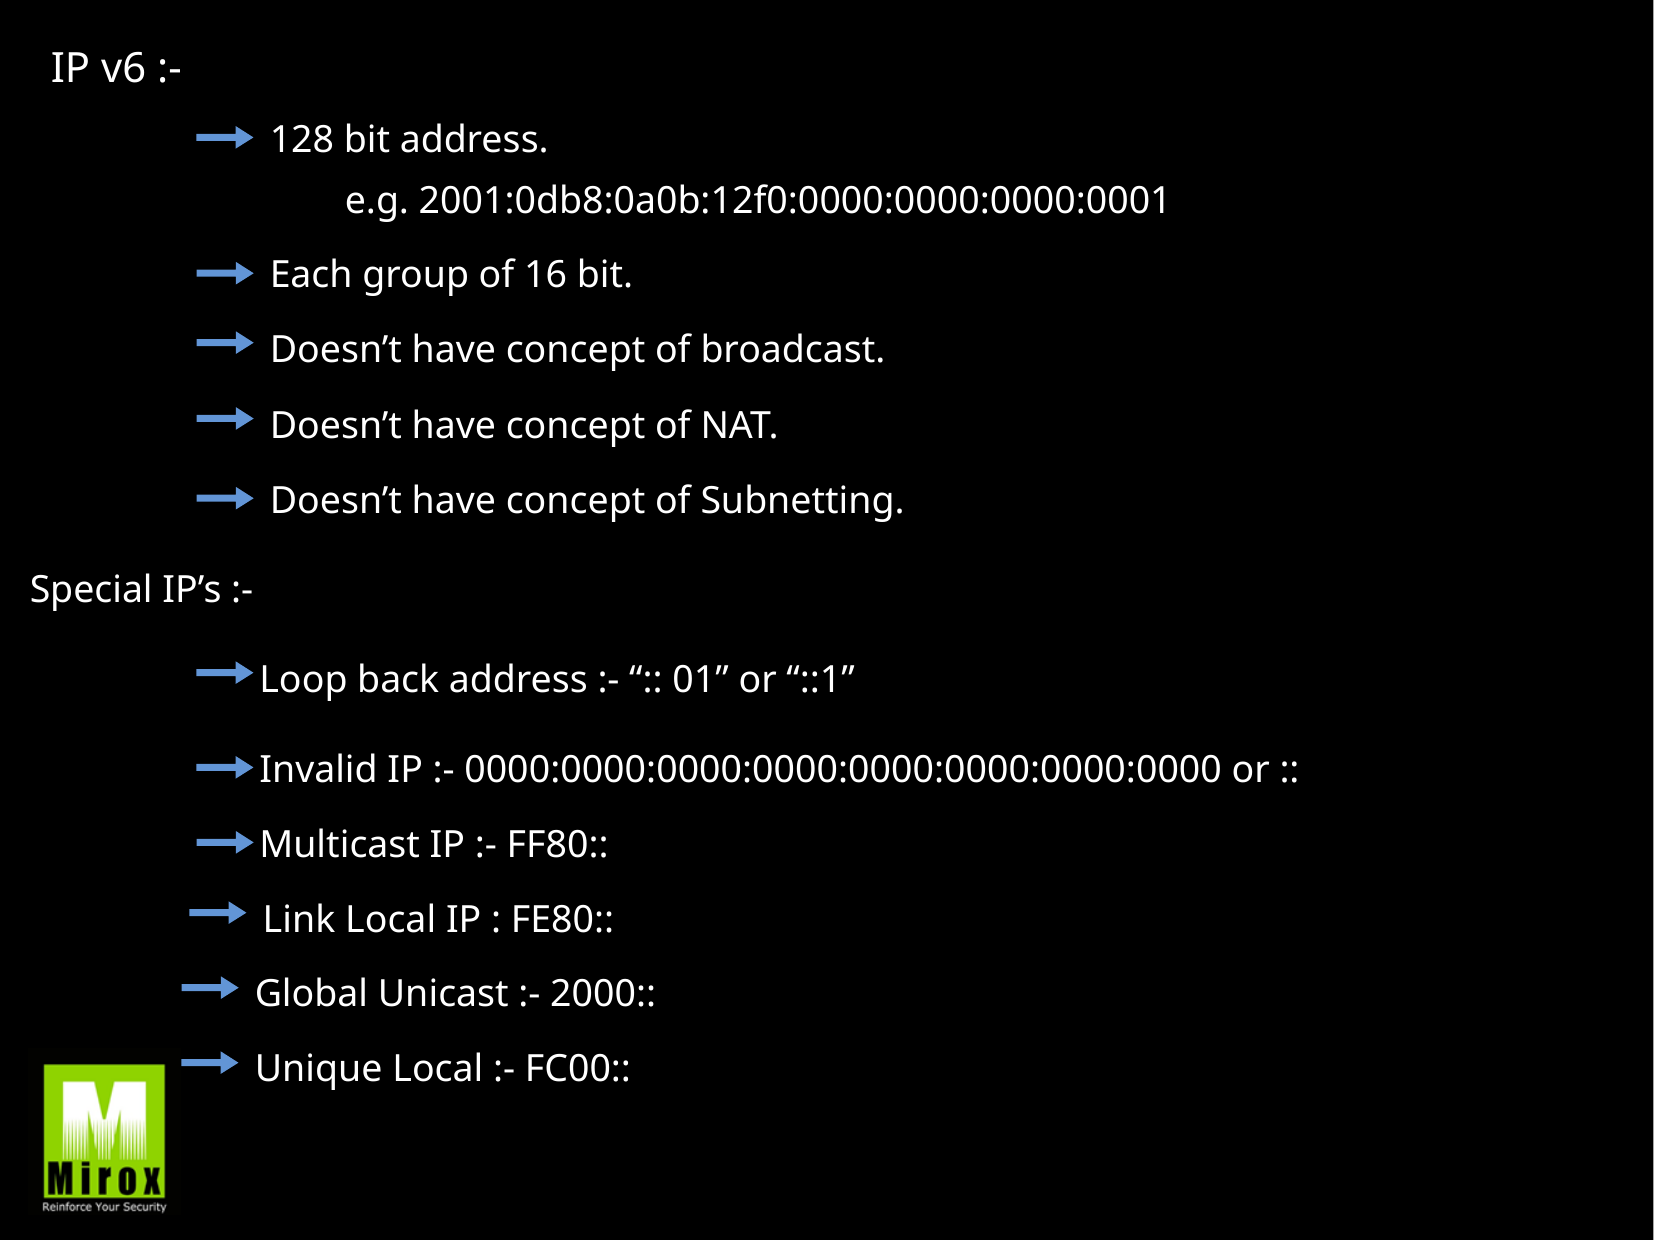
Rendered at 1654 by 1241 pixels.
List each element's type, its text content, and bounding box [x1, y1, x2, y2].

picture [187, 900, 248, 926]
picture [195, 330, 256, 356]
text_box Doesn’t have concept of broadcast. [255, 315, 954, 376]
picture [28, 1048, 241, 1216]
picture [195, 260, 256, 286]
text_box Each group of 16 bit. [255, 240, 678, 301]
text_box Multicast IP :- FF80:: [244, 810, 1336, 871]
text_box Doesn’t have concept of Subnetting. [255, 465, 973, 527]
picture [195, 485, 256, 511]
picture [195, 829, 256, 856]
text_box Loop back address :- “:: 01” or “::1” [244, 645, 1336, 706]
picture [194, 754, 244, 781]
picture [180, 975, 241, 1001]
text_box Special IP’s :- [15, 555, 307, 616]
picture [194, 124, 256, 151]
picture [195, 405, 256, 432]
text_box Unique Local :- FC00:: [240, 1034, 1331, 1096]
text_box IP v6 :- [36, 30, 211, 97]
text_box Link Local IP : FE80:: [247, 885, 1339, 946]
text_box Global Unicast :- 2000:: [240, 959, 1331, 1021]
text_box Invalid IP :- 0000:0000:0000:0000:0000:0000:0000:0000 or :: [244, 735, 1486, 796]
picture [194, 660, 256, 686]
text_box e.g. 2001:0db8:0a0b:12f0:0000:0000:0000:0001 [330, 165, 1333, 227]
text_box 128 bit address. [255, 105, 588, 166]
text_box Doesn’t have concept of NAT. [255, 390, 837, 452]
